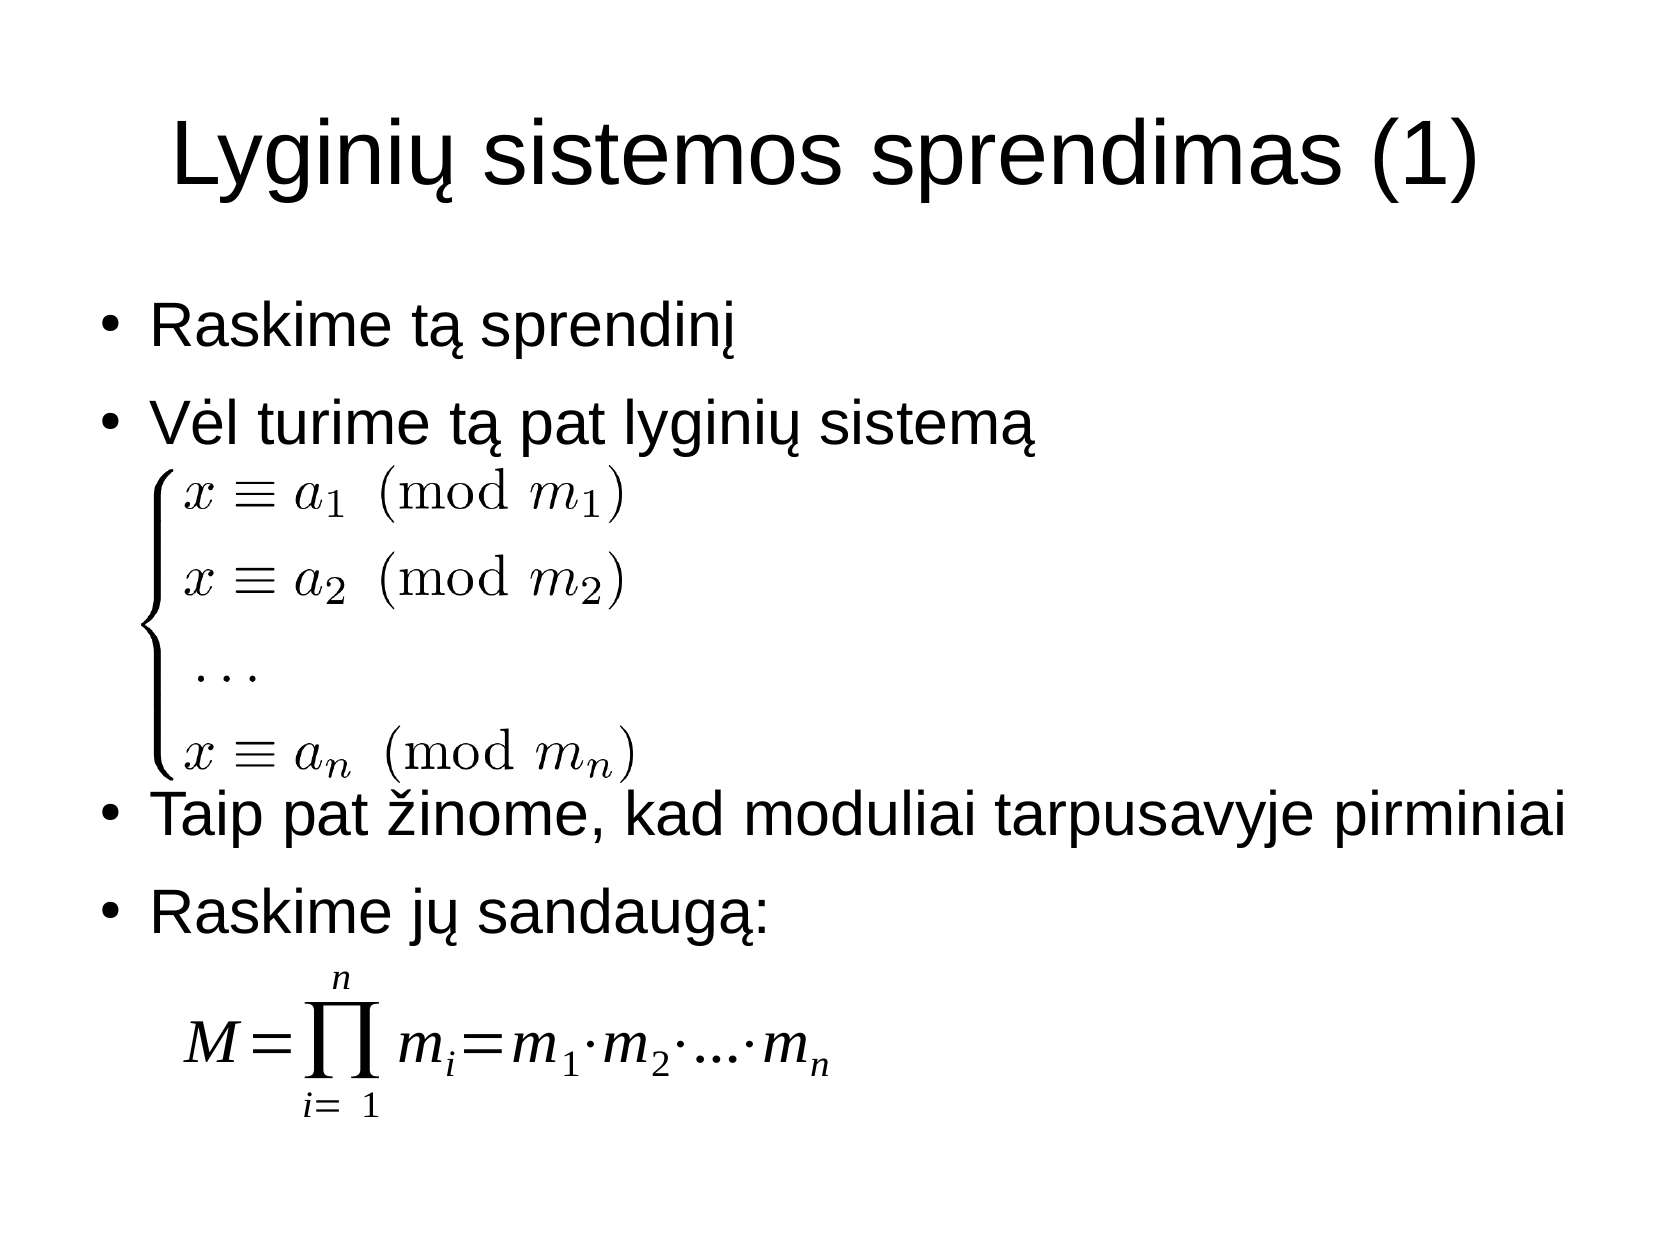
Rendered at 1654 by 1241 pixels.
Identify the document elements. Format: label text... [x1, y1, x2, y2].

chart [174, 956, 837, 1125]
picture [141, 465, 633, 784]
list Raskime tą sprendinį Vėl turime tą pat lyginių sistemą Taip pat žinome, kad moduliai tarpusavyje pirminiai Raskime jų sandaugą: [82, 290, 1571, 1010]
title Lyginių sistemos sprendimas (1) [82, 49, 1571, 257]
